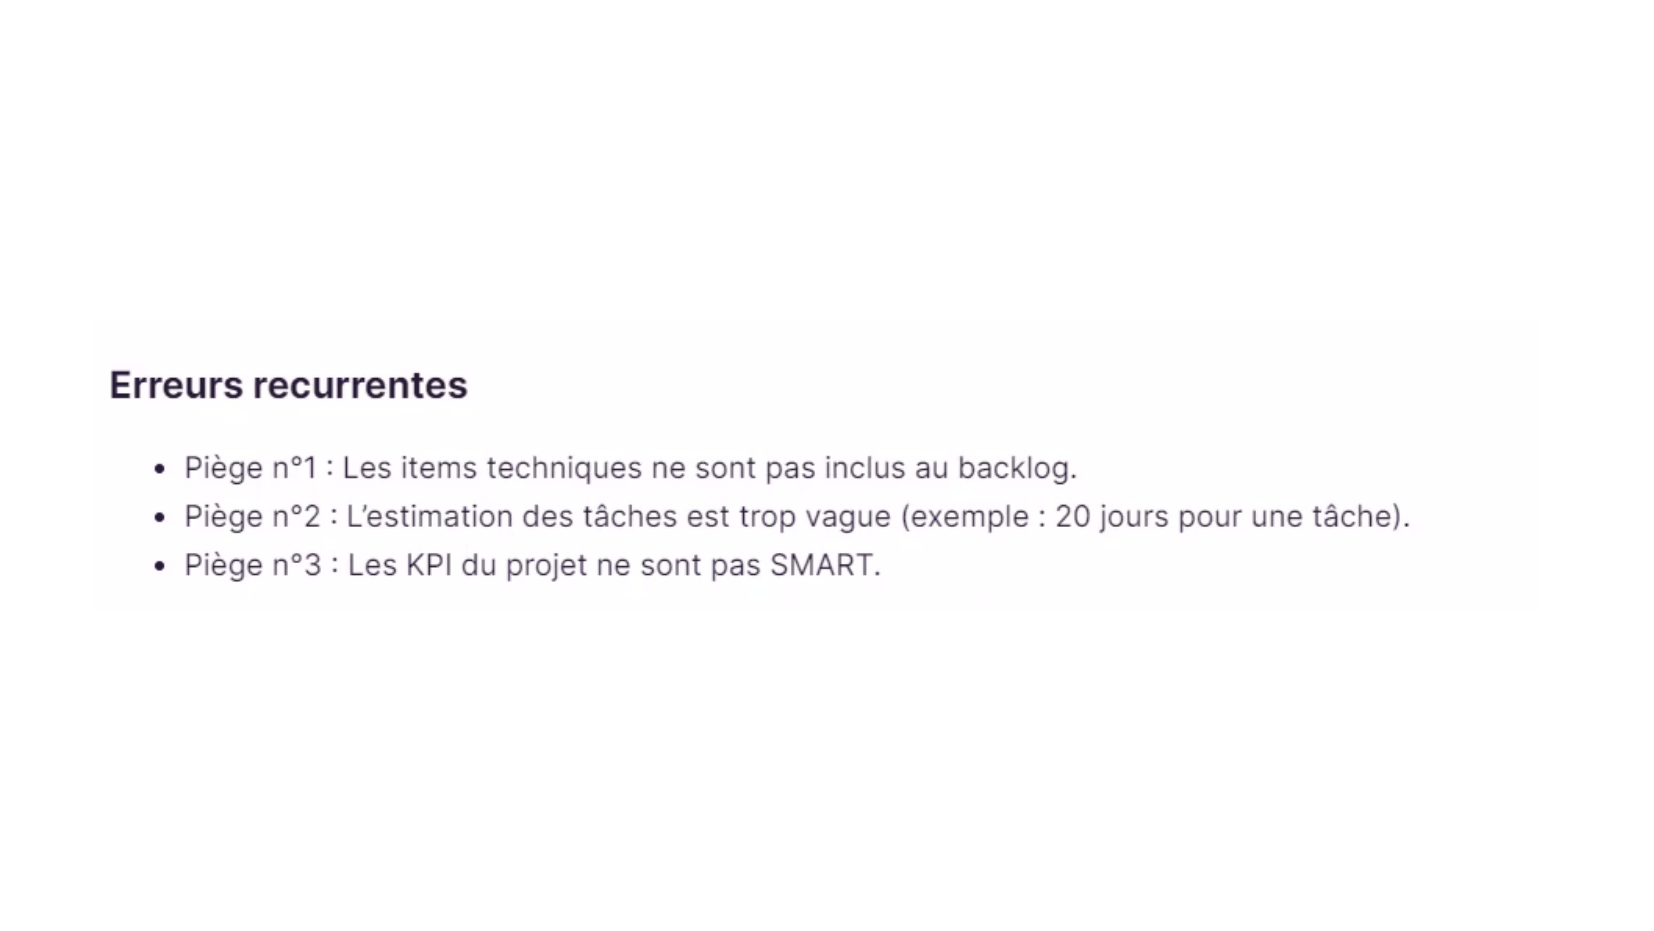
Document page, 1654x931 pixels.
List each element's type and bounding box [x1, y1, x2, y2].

picture [91, 320, 1539, 610]
